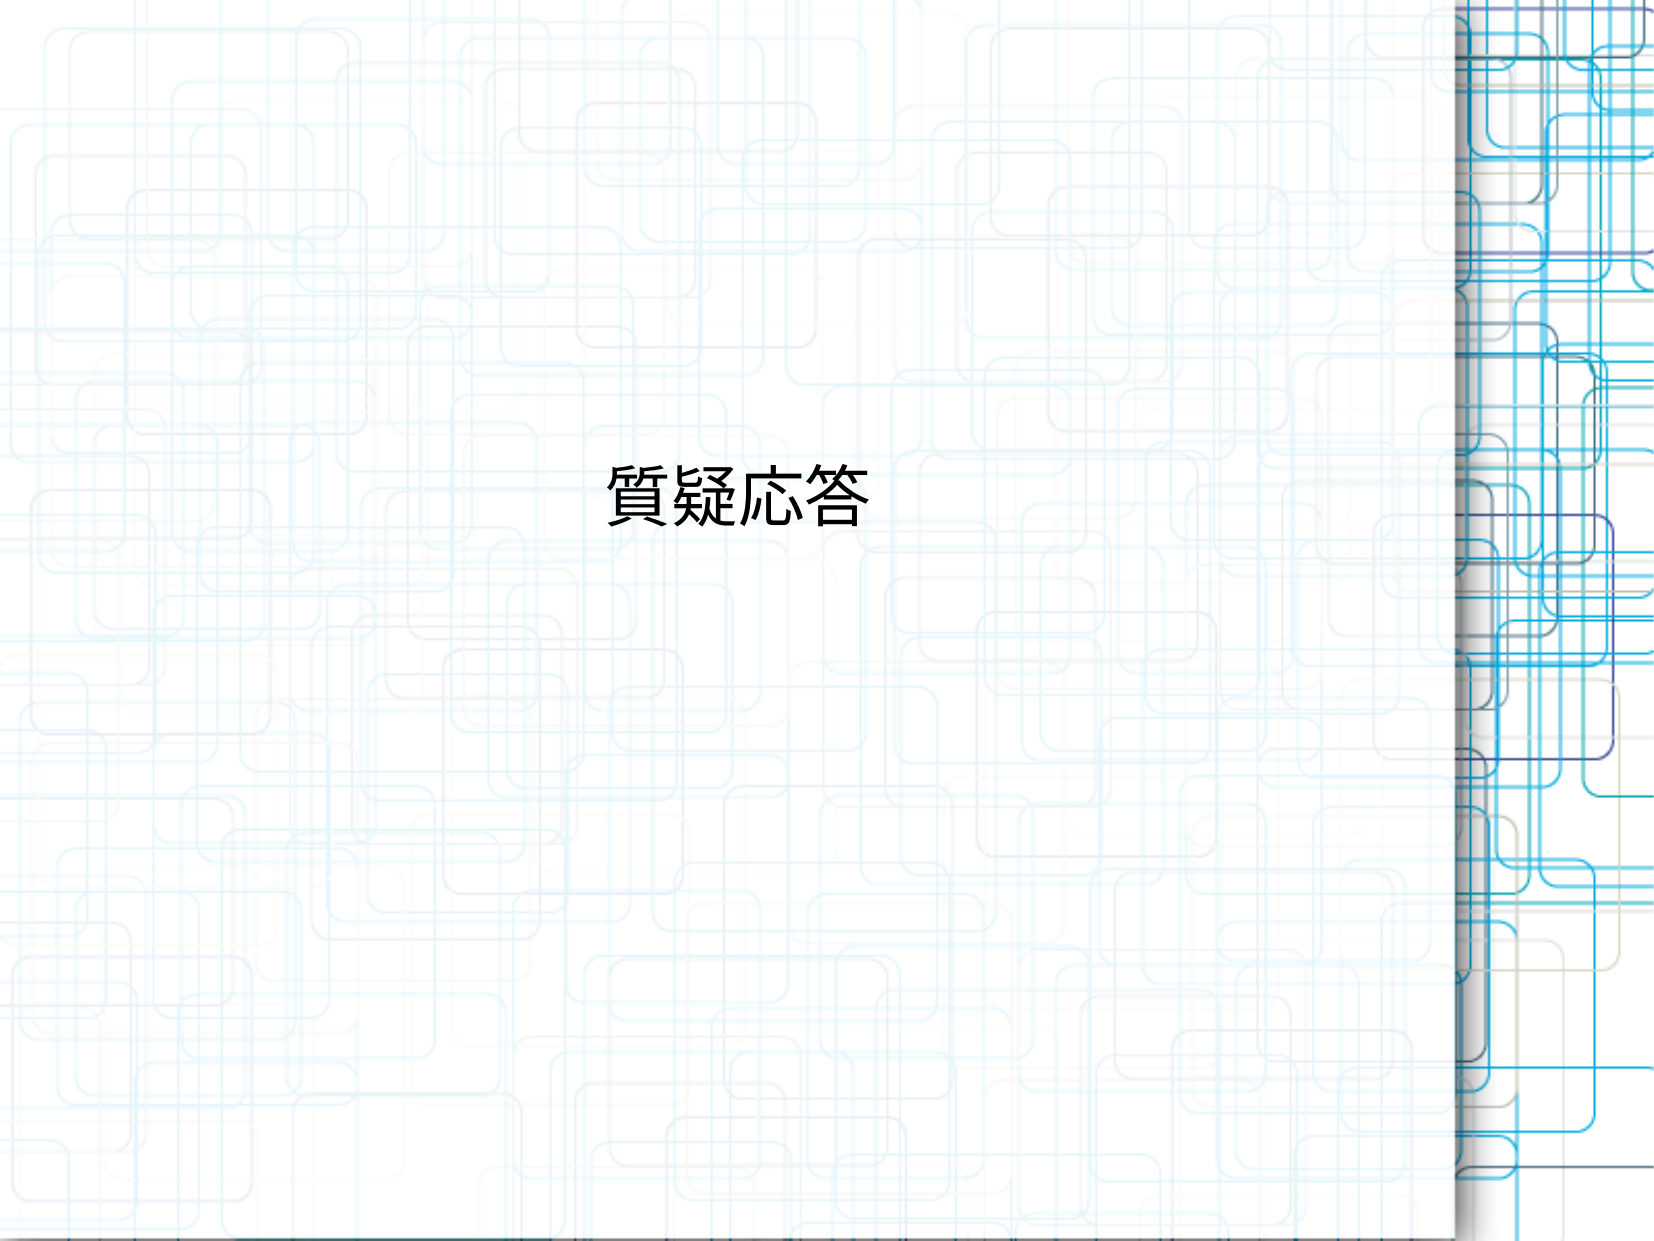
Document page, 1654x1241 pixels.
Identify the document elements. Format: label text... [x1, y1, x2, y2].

subtitle 質疑応答 [59, 49, 1418, 1010]
picture [0, 0, 1654, 1241]
